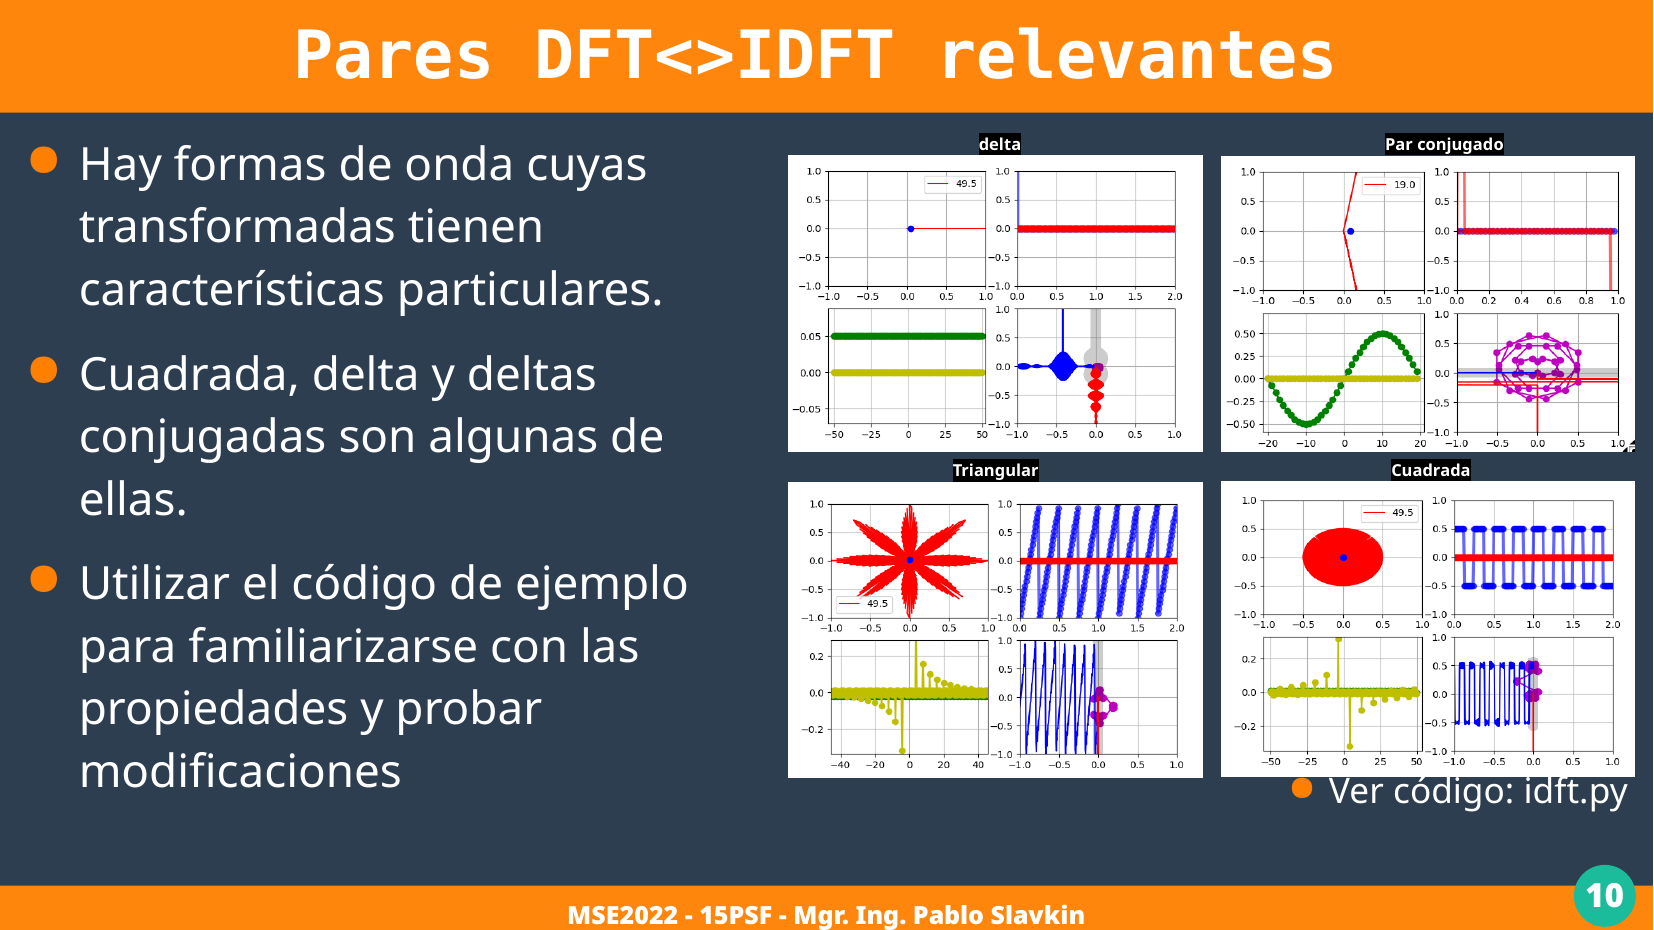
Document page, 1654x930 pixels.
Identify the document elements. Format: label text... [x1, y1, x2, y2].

picture [1221, 481, 1635, 777]
list Par conjugado [1359, 132, 1510, 156]
list Hay formas de onda cuyas transformadas tienen características particulares. Cuadrada, delta y deltas conjugadas son algunas de ellas. Utilizar el código de ejemplo para familiarizarse con las propiedades y probar modificaciones [7, 131, 751, 826]
picture [788, 155, 1203, 452]
list Ver código: idft.py [1274, 777, 1630, 828]
list Triangular [927, 458, 1078, 483]
picture [788, 482, 1203, 778]
title Pares DFT<>IDFT relevantes [293, 16, 1372, 113]
picture [1221, 156, 1635, 452]
list delta [953, 132, 1066, 156]
list Cuadrada [1365, 458, 1516, 482]
